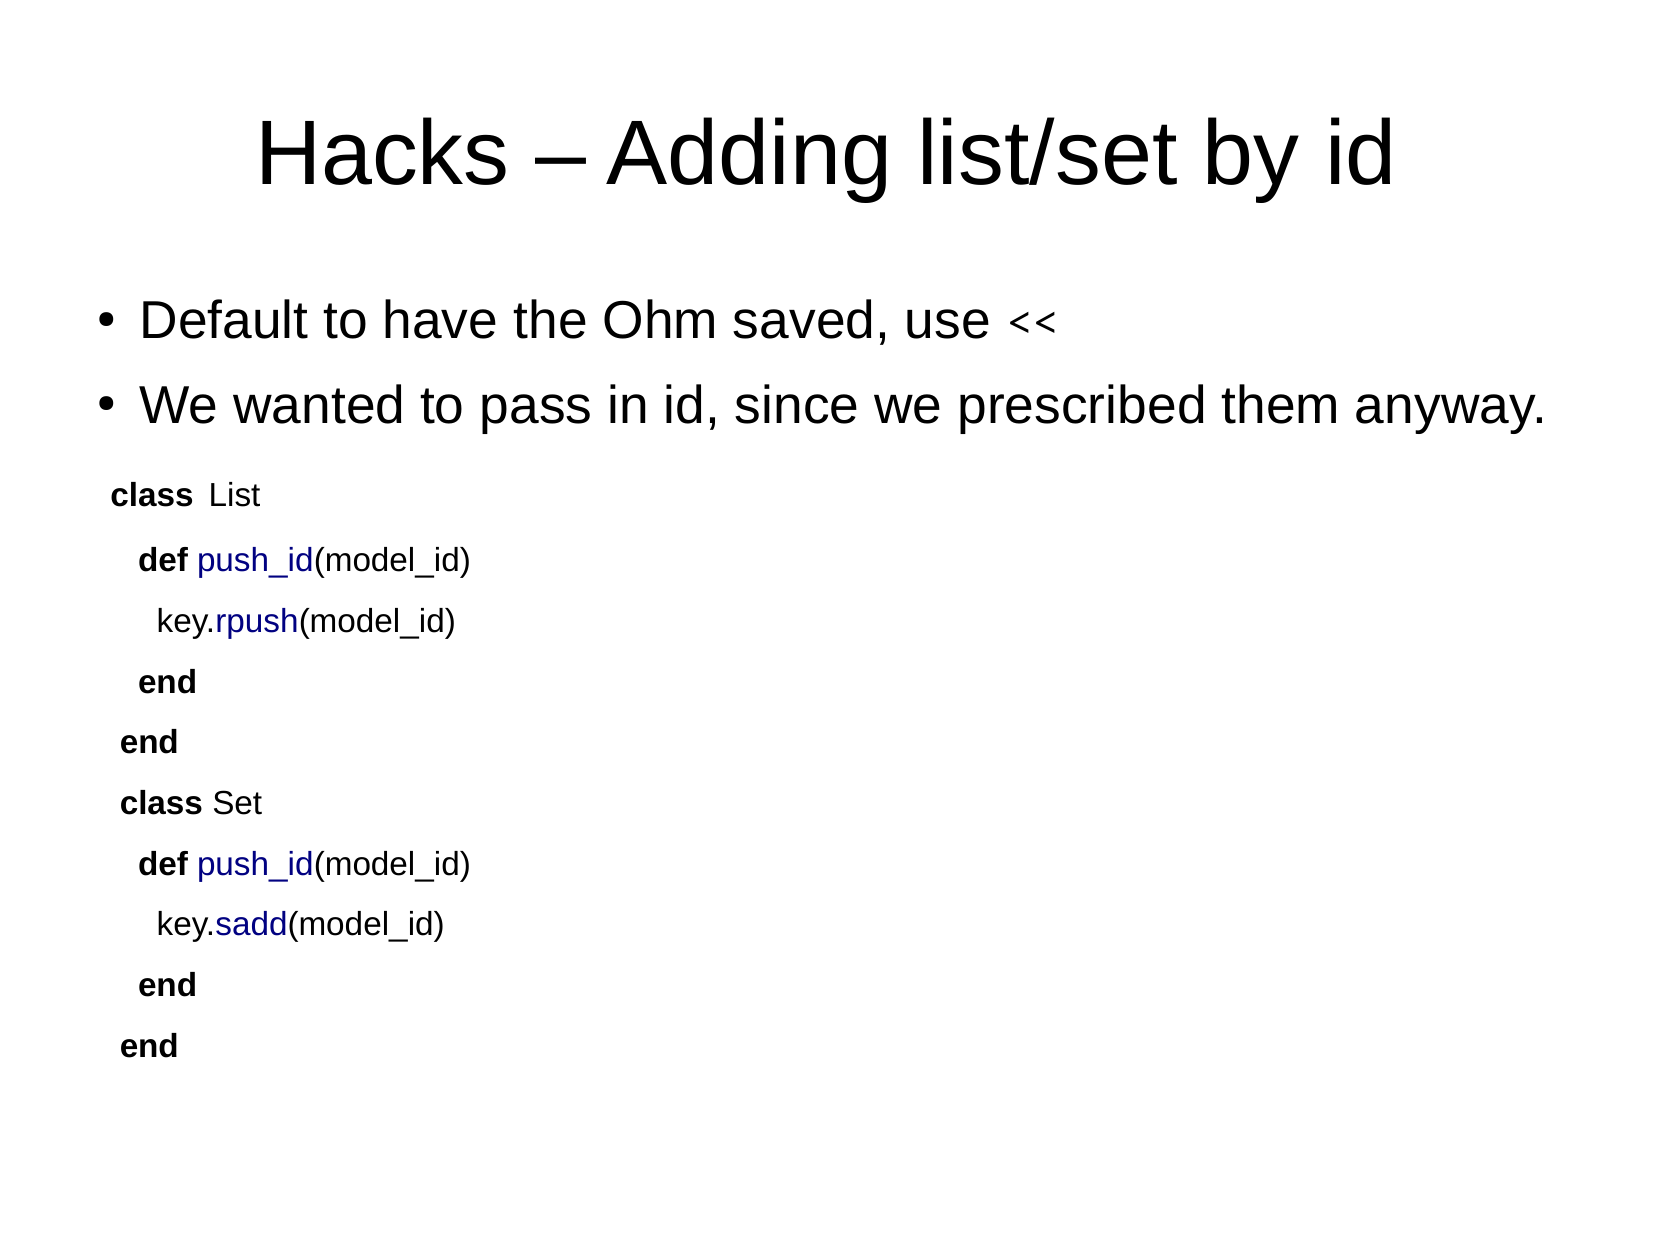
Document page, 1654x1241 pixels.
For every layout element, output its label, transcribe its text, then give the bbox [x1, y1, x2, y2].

title Hacks – Adding list/set by id [82, 49, 1571, 257]
list Default to have the Ohm saved, use << We wanted to pass in id, since we prescribed them anyway. class List def push_id(model_id) key.rpush(model_id) end end class Set def push_id(model_id) key.sadd(model_id) end end [82, 290, 1571, 1109]
